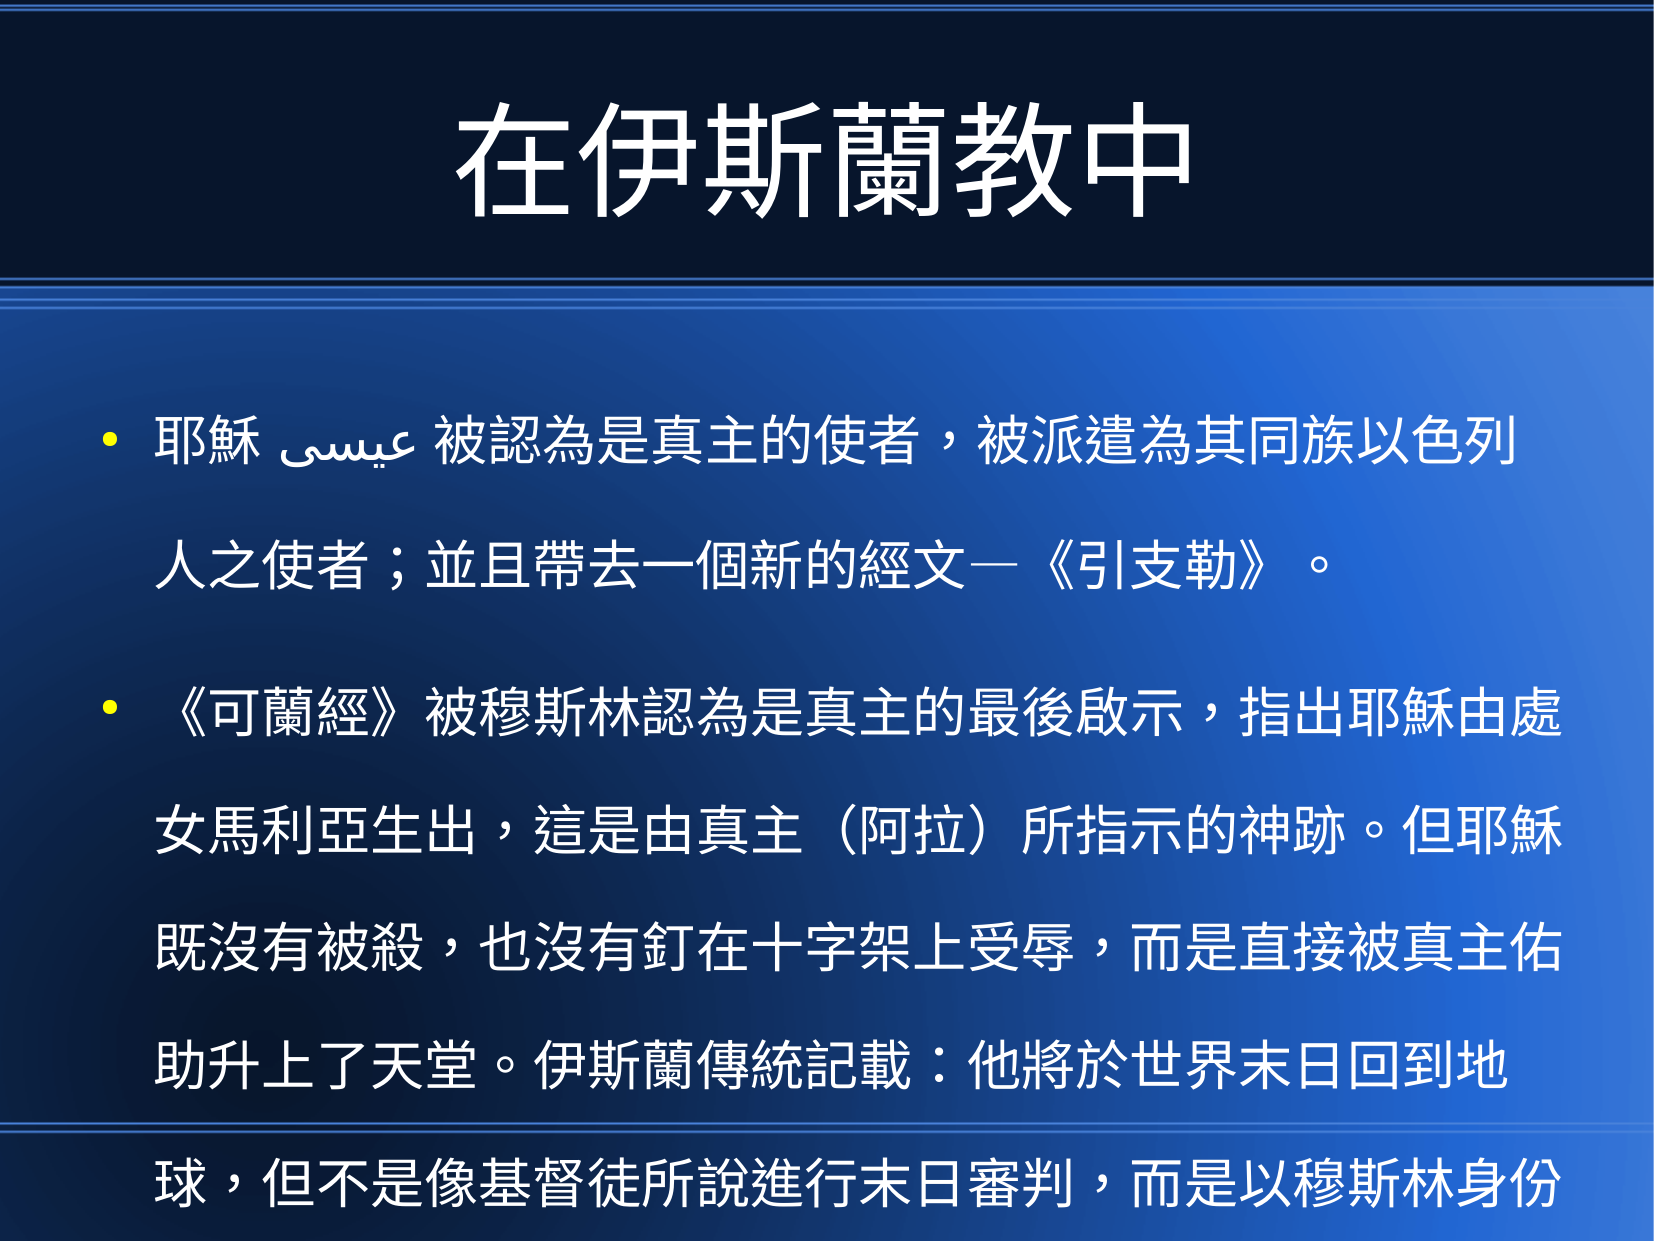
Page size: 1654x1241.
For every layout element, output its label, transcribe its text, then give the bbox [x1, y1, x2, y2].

list 耶穌عيسى‎被認為是真主的使者，被派遣為其同族以色列人之使者；並且帶去一個新的經文—《引支勒》。 《可蘭經》被穆斯林認為是真主的最後啟示，指出耶穌由處女馬利亞生出，這是由真主（阿拉）所指示的神跡。但耶穌既沒有被殺，也沒有釘在十字架上受辱，而是直接被真主佑助升上了天堂。伊斯蘭傳統記載：他將於世界末日回到地球，但不是像基督徒所說進行末日審判，而是以穆斯林身份恢復正教伊斯蘭並挫敗《敵基督》（假彌賽亞）。 [82, 355, 1571, 1241]
picture [0, 0, 1654, 1241]
title 在伊斯蘭教中 [82, 49, 1571, 257]
